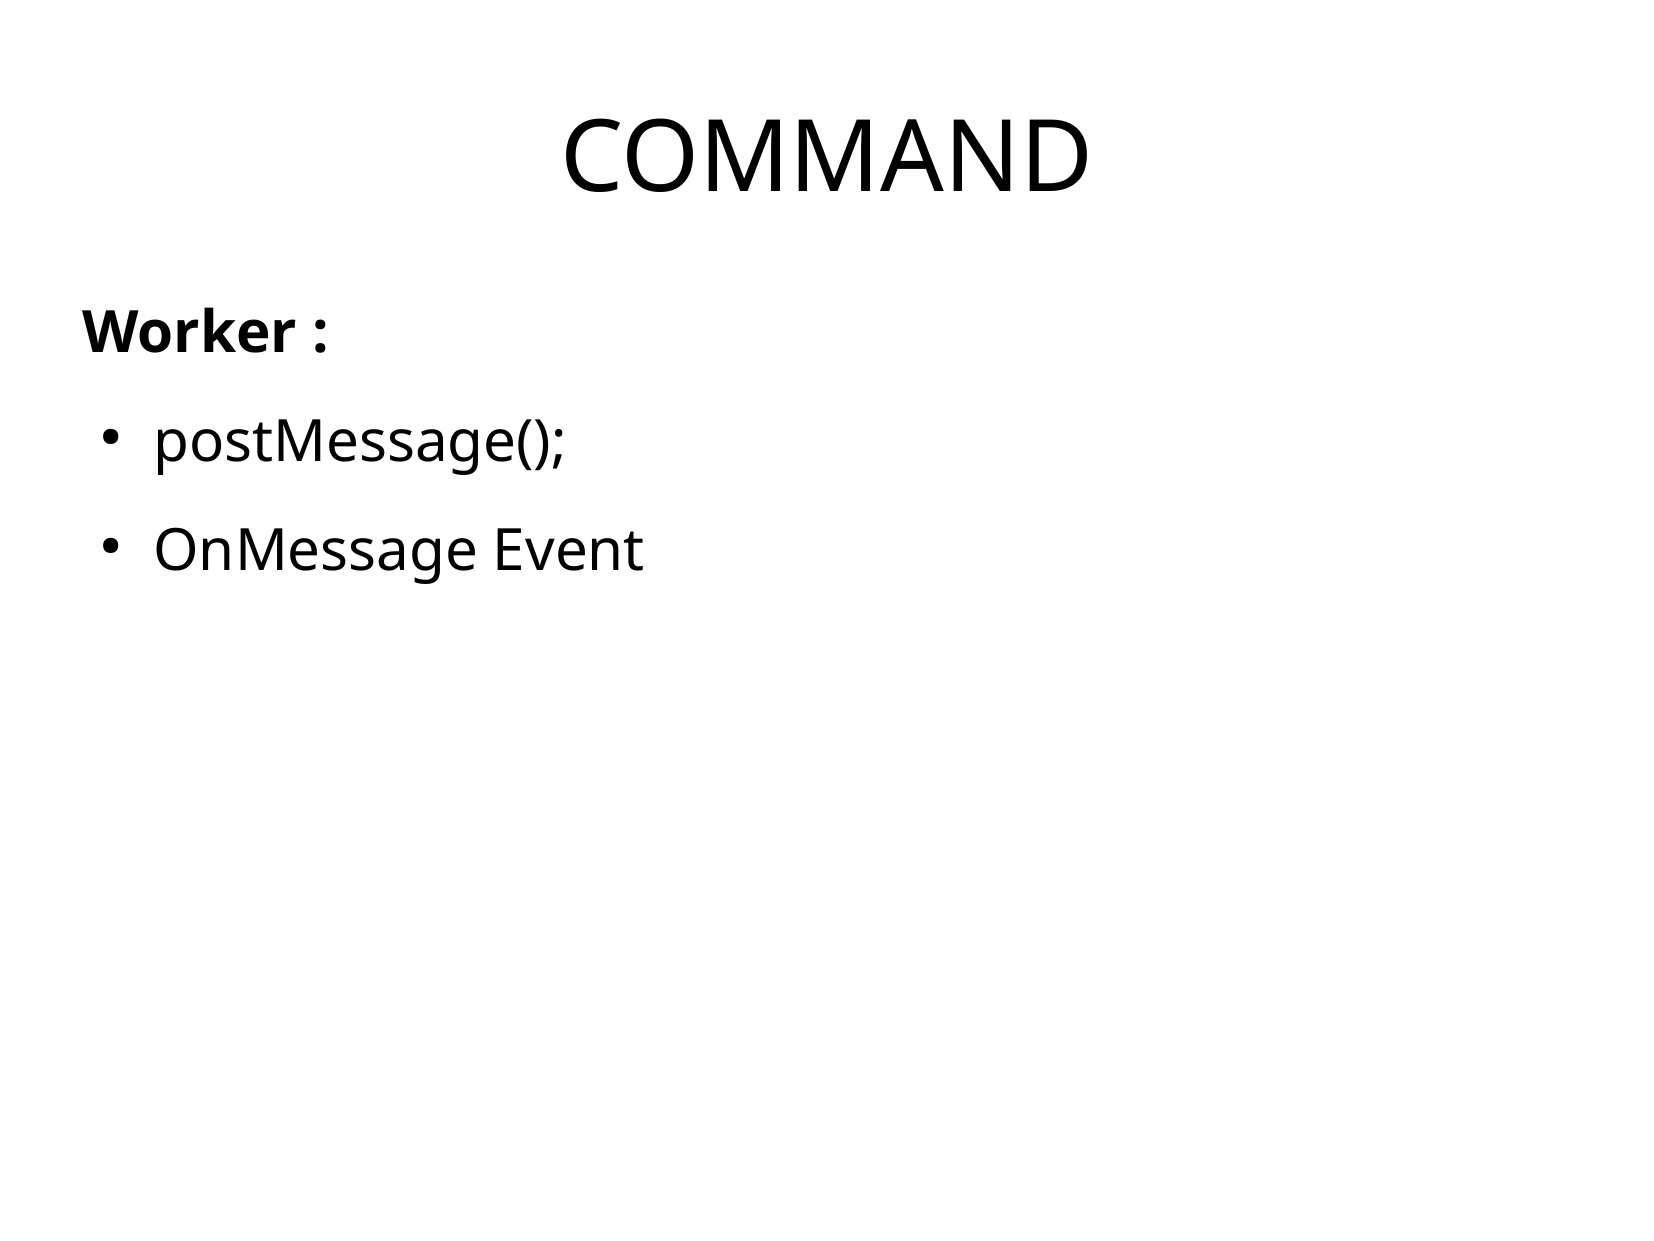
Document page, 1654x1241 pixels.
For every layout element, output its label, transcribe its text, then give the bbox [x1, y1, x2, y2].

title COMMAND [82, 49, 1571, 257]
list Worker : postMessage(); OnMessage Event [82, 290, 1571, 1010]
